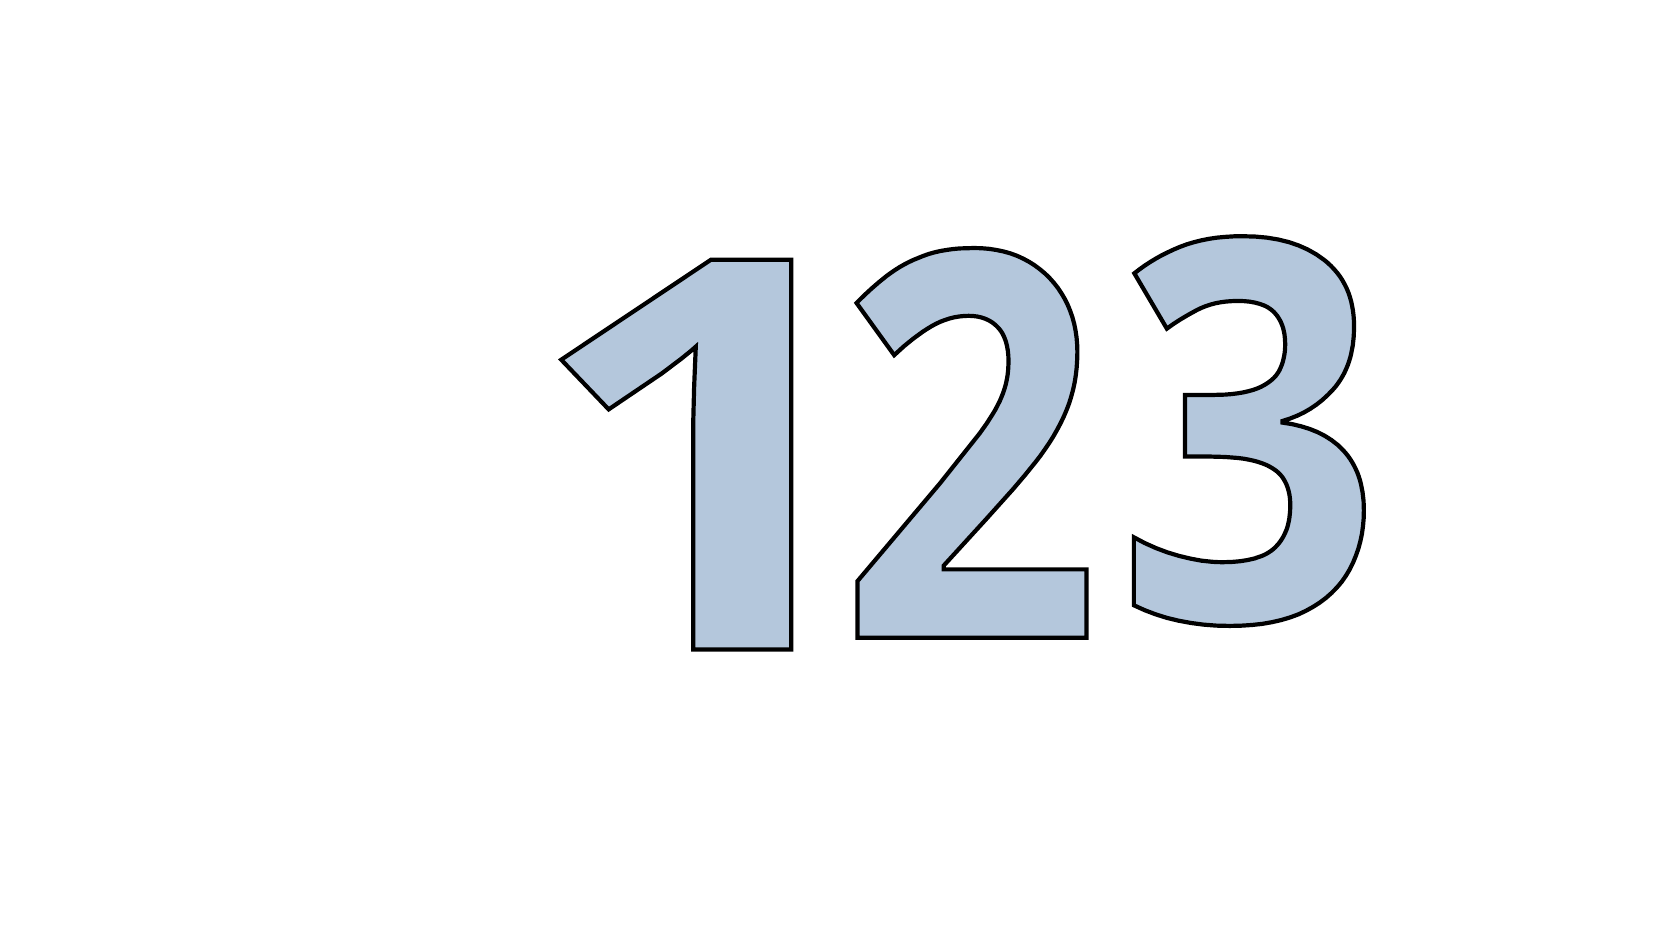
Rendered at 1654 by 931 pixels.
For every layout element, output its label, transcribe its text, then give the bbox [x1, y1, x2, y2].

text_box 1 [561, 259, 792, 650]
text_box 2 [856, 248, 1087, 638]
text_box 3 [1133, 236, 1364, 626]
